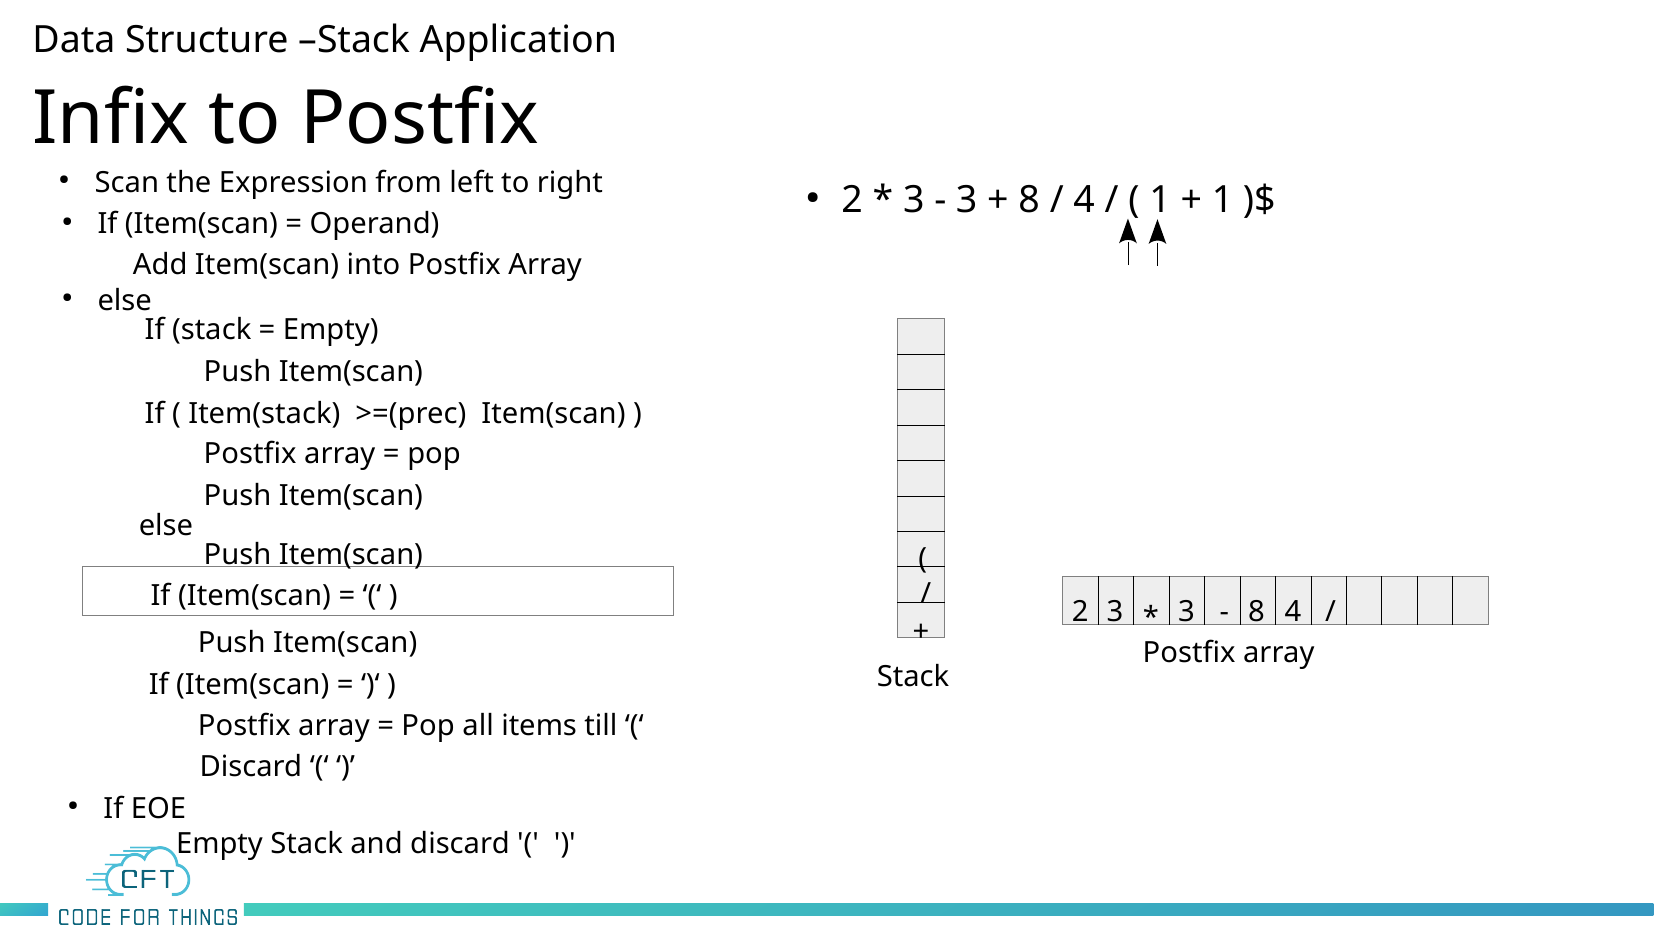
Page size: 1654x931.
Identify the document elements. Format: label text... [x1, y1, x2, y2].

text_box 2 * 3 - 3 + 8 / 4 / ( 1 + 1 )$ [791, 165, 1377, 225]
text_box If EOE [53, 779, 384, 839]
text_box - [1212, 582, 1233, 632]
text_box / [1318, 582, 1359, 632]
text_box * [1128, 588, 1177, 638]
text_box [1382, 576, 1417, 625]
text_box 4 [1269, 582, 1318, 633]
text_box else [47, 271, 213, 331]
text_box / [905, 565, 946, 615]
text_box [897, 567, 905, 602]
text_box [457, 566, 674, 616]
text_box 8 [1233, 582, 1269, 633]
text_box [897, 497, 945, 531]
text_box 2 [1057, 582, 1106, 632]
text_box Postfix array [1127, 632, 1341, 674]
text_box [1241, 576, 1275, 582]
text_box Discard ‘(‘ ‘)’ [149, 738, 481, 798]
text_box If ( Item(stack) >=(prec) Item(scan) ) [94, 384, 851, 443]
text_box Postfix array = pop [153, 425, 509, 485]
text_box [1099, 576, 1133, 583]
text_box Push Item(scan) [153, 342, 485, 402]
text_box If (stack = Empty) [94, 301, 668, 361]
text_box Push Item(scan) [153, 466, 485, 526]
text_box [1205, 576, 1240, 582]
text_box [897, 390, 945, 425]
text_box If (Item(scan) = ‘)‘ ) [98, 655, 455, 715]
text_box [897, 532, 903, 566]
text_box ( [903, 529, 945, 579]
text_box [1453, 576, 1489, 625]
text_box 3 [1163, 582, 1212, 632]
text_box [897, 461, 945, 496]
text_box [1062, 576, 1098, 582]
picture [59, 846, 237, 925]
text_box [897, 355, 945, 389]
text_box [1276, 576, 1311, 582]
text_box [82, 566, 100, 616]
text_box If (Item(scan) = Operand) [47, 213, 491, 254]
text_box Scan the Expression from left to right [44, 153, 676, 213]
text_box [897, 318, 945, 354]
text_box [1347, 576, 1381, 625]
text_box [1418, 576, 1452, 625]
text_box Empty Stack and discard '(' ')' [125, 814, 647, 875]
text_box 3 [1091, 583, 1140, 633]
text_box Add Item(scan) into Postfix Array [82, 236, 780, 286]
title Data Structure –Stack Application Infix to Postfix [32, 12, 1536, 166]
text_box [1134, 576, 1169, 588]
text_box + [897, 602, 952, 652]
text_box [897, 426, 945, 460]
text_box else [88, 496, 231, 556]
text_box Postfix array = Pop all items till ‘(‘ [147, 696, 785, 756]
text_box If (Item(scan) = ‘(‘ ) [100, 566, 457, 626]
text_box [1170, 576, 1204, 582]
text_box Push Item(scan) [147, 614, 479, 674]
text_box [1312, 576, 1346, 582]
text_box Stack [862, 647, 973, 697]
text_box Push Item(scan) [153, 526, 485, 585]
